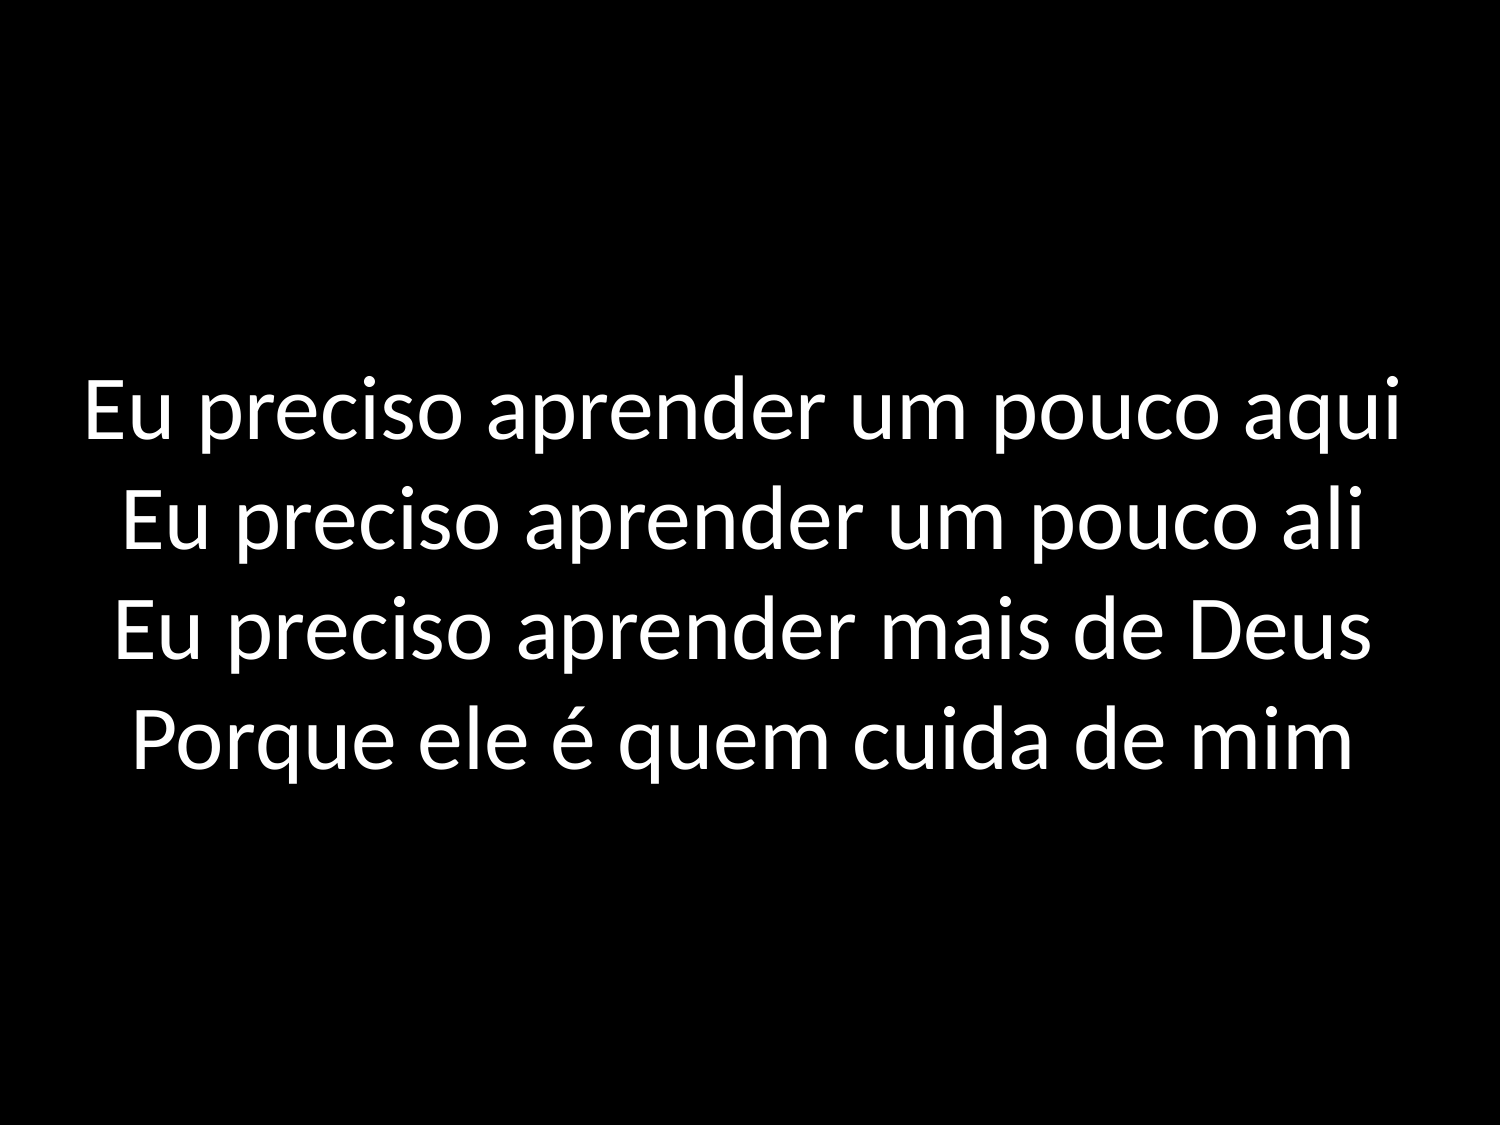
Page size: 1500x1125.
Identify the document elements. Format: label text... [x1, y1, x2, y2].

title Eu preciso aprender um pouco aqui Eu preciso aprender um pouco ali Eu preciso aprender mais de Deus Porque ele é quem cuida de mim [23, 45, 1465, 1090]
